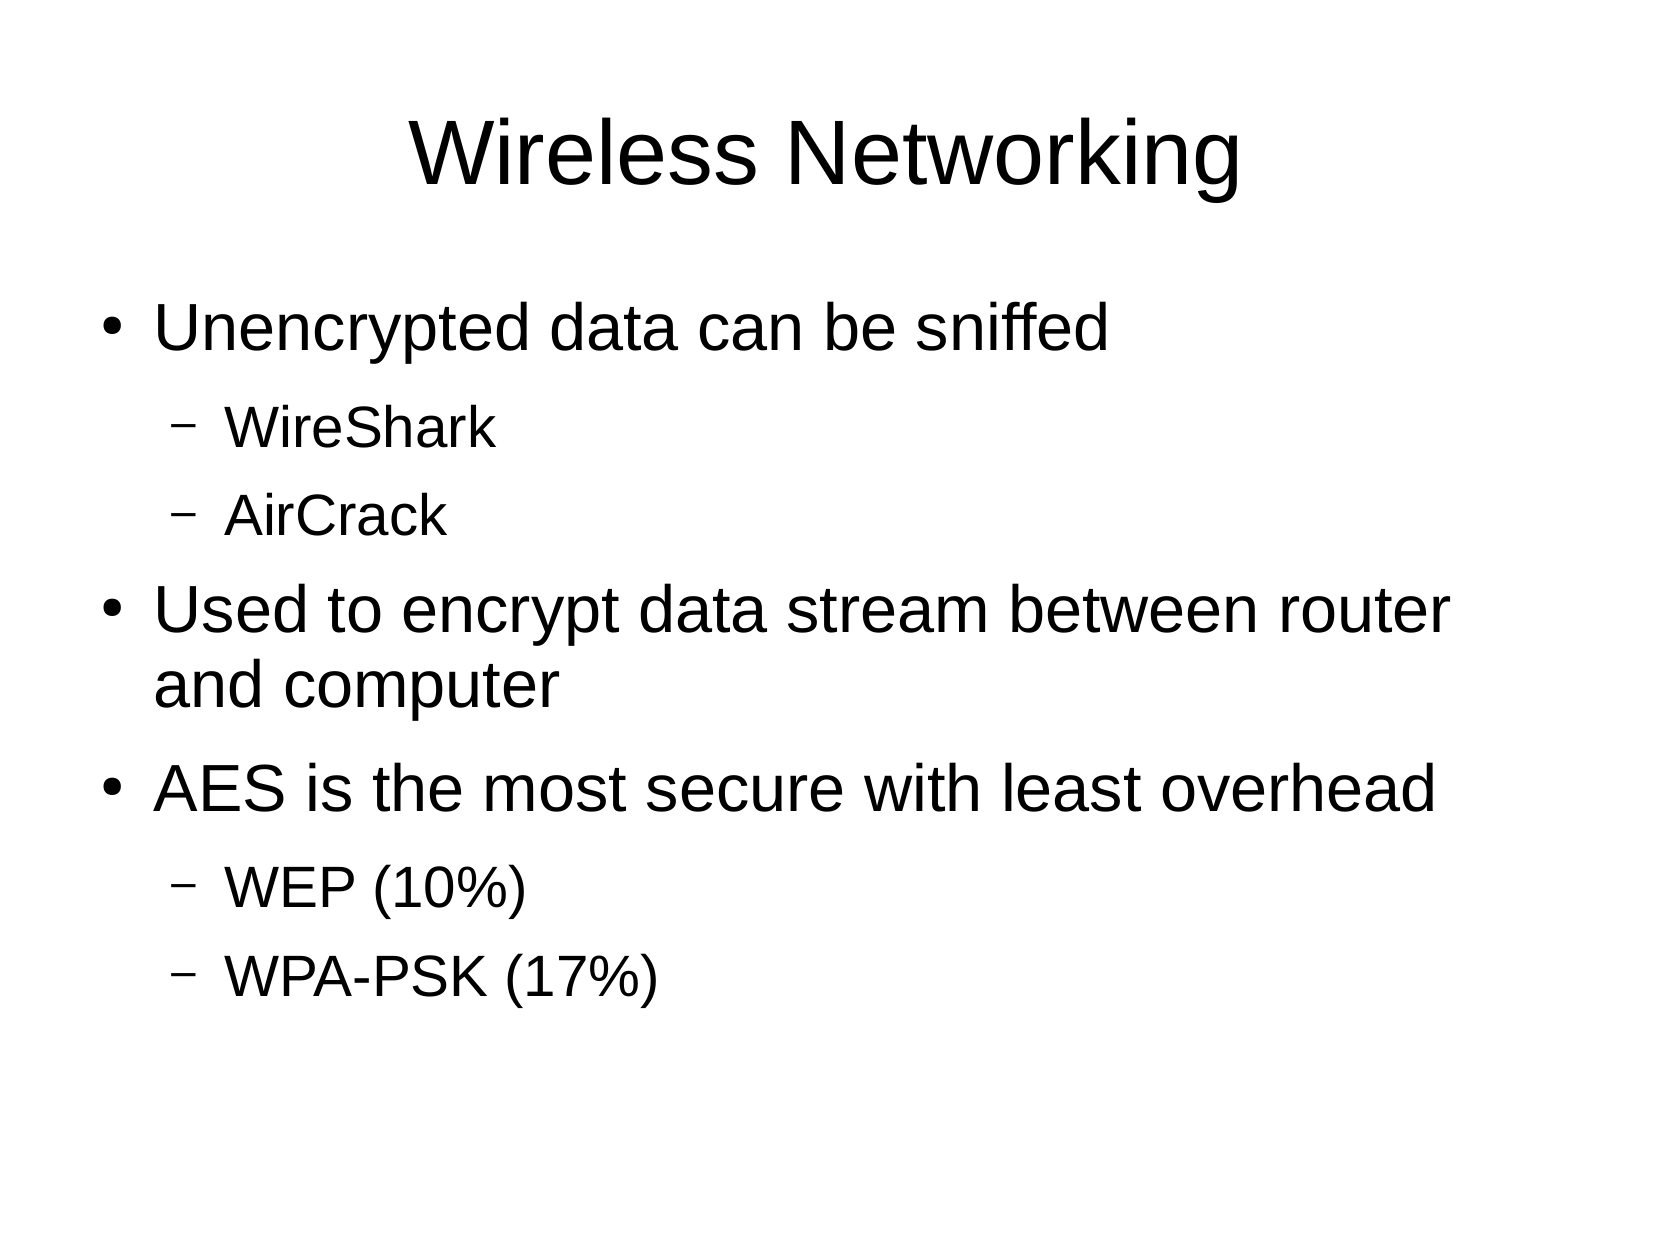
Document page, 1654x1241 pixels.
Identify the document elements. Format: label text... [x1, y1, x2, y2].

list Unencrypted data can be sniffed WireShark AirCrack Used to encrypt data stream between router and computer AES is the most secure with least overhead WEP (10%) WPA-PSK (17%) [82, 290, 1571, 1010]
title Wireless Networking [82, 49, 1571, 257]
